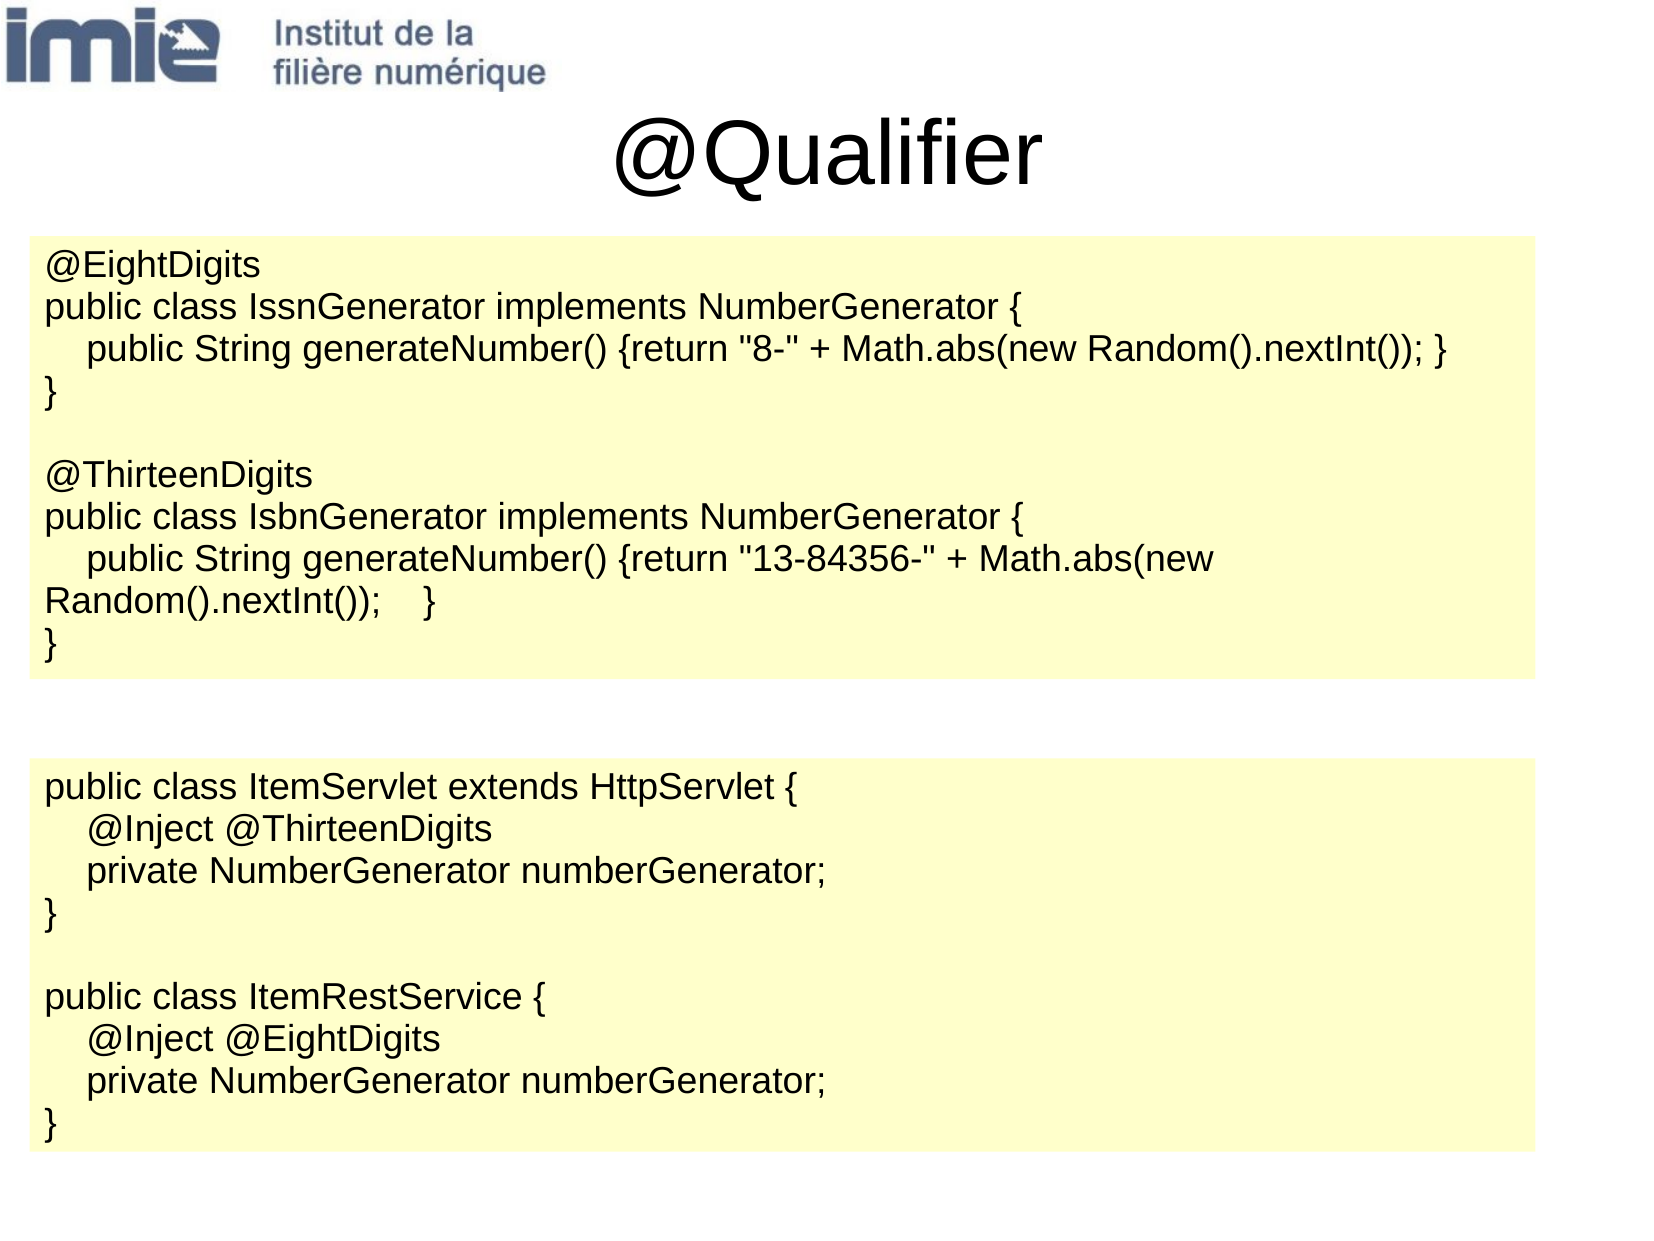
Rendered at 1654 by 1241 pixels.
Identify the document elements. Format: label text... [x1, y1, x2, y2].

text_box @EightDigits public class IssnGenerator implements NumberGenerator { public String generateNumber() {return "8-" + Math.abs(new Random().nextInt()); } } @ThirteenDigits public class IsbnGenerator implements NumberGenerator { public String generateNumber() {return "13-84356-" + Math.abs(new Random().nextInt()); } } [29, 236, 1536, 680]
title @Qualifier [82, 49, 1571, 257]
picture [1, 0, 562, 92]
text_box public class ItemServlet extends HttpServlet { @Inject @ThirteenDigits private NumberGenerator numberGenerator; } public class ItemRestService { @Inject @EightDigits private NumberGenerator numberGenerator; } [29, 758, 1536, 1152]
